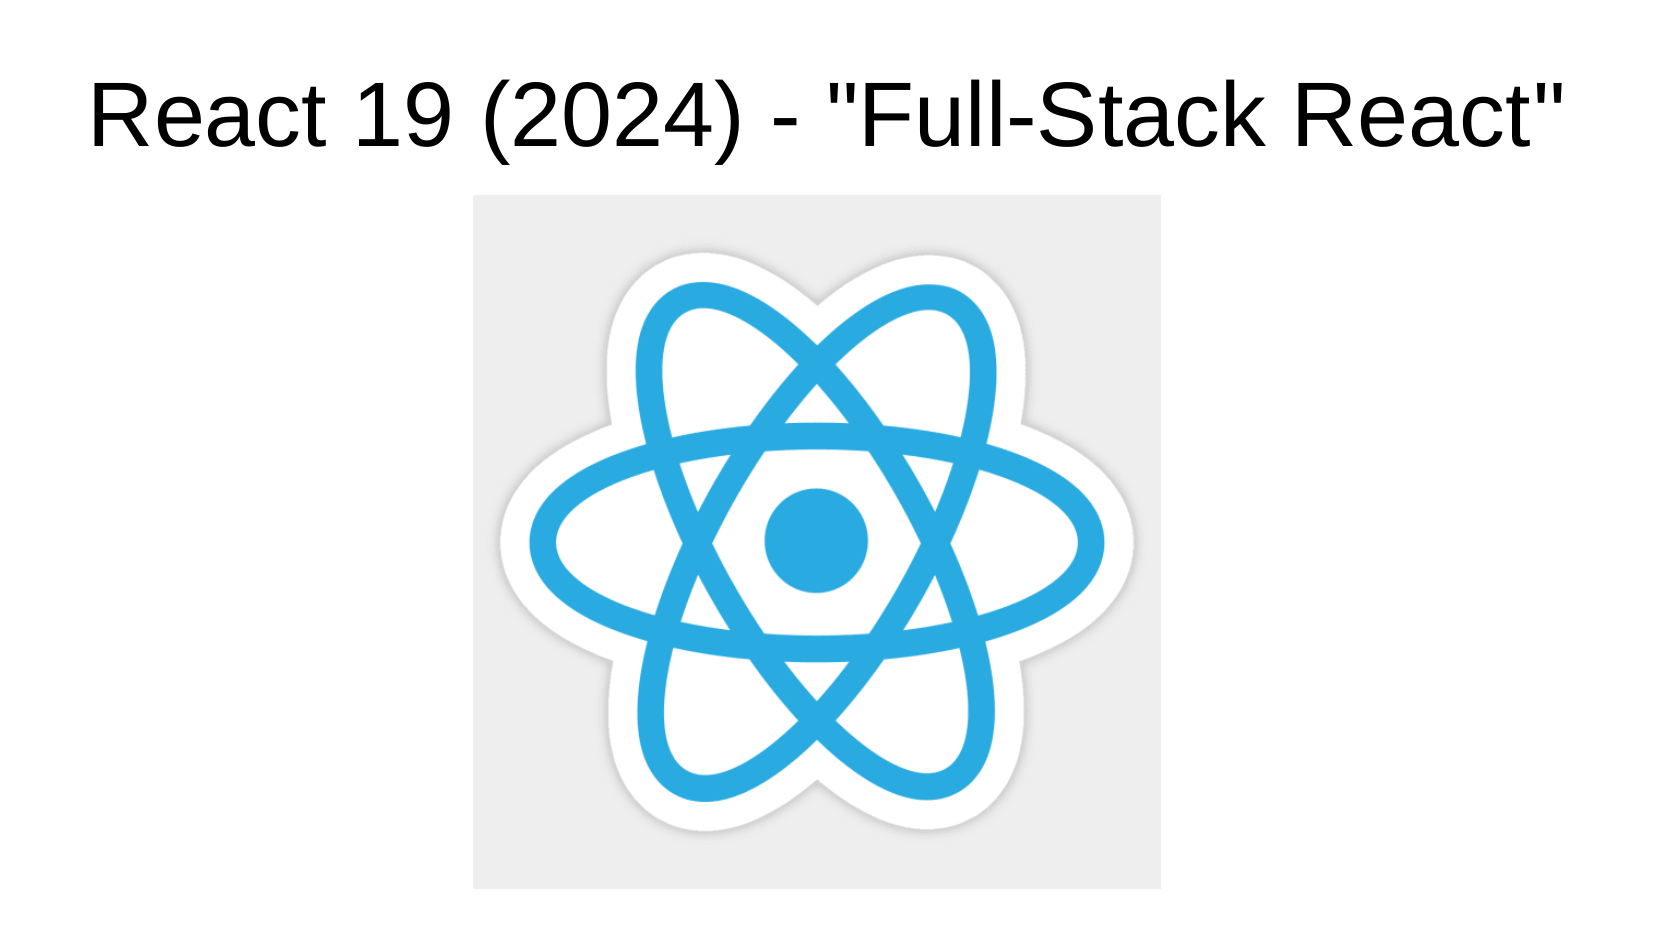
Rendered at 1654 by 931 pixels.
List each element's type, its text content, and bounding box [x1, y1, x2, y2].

picture [473, 195, 1161, 889]
title React 19 (2024) - "Full-Stack React" [82, 37, 1571, 193]
